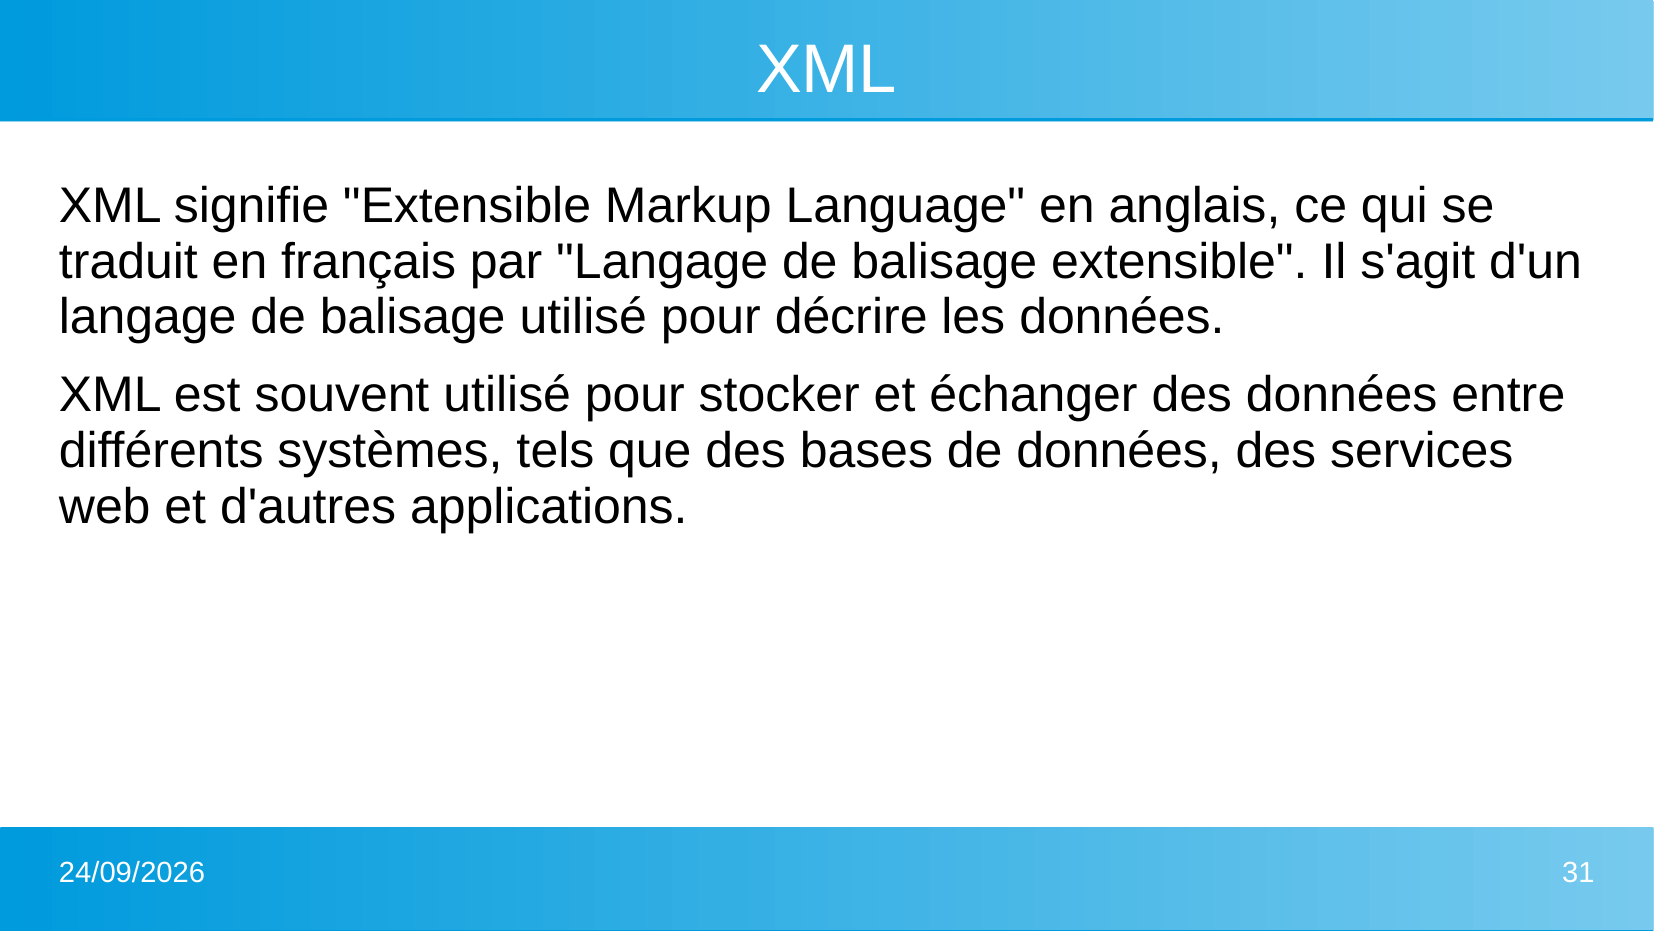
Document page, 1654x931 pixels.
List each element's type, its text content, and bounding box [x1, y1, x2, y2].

list XML signifie "Extensible Markup Language" en anglais, ce qui se traduit en français par "Langage de balisage extensible". Il s'agit d'un langage de balisage utilisé pour décrire les données. XML est souvent utilisé pour stocker et échanger des données entre différents systèmes, tels que des bases de données, des services web et d'autres applications. [58, 177, 1595, 768]
title XML [58, 29, 1595, 108]
